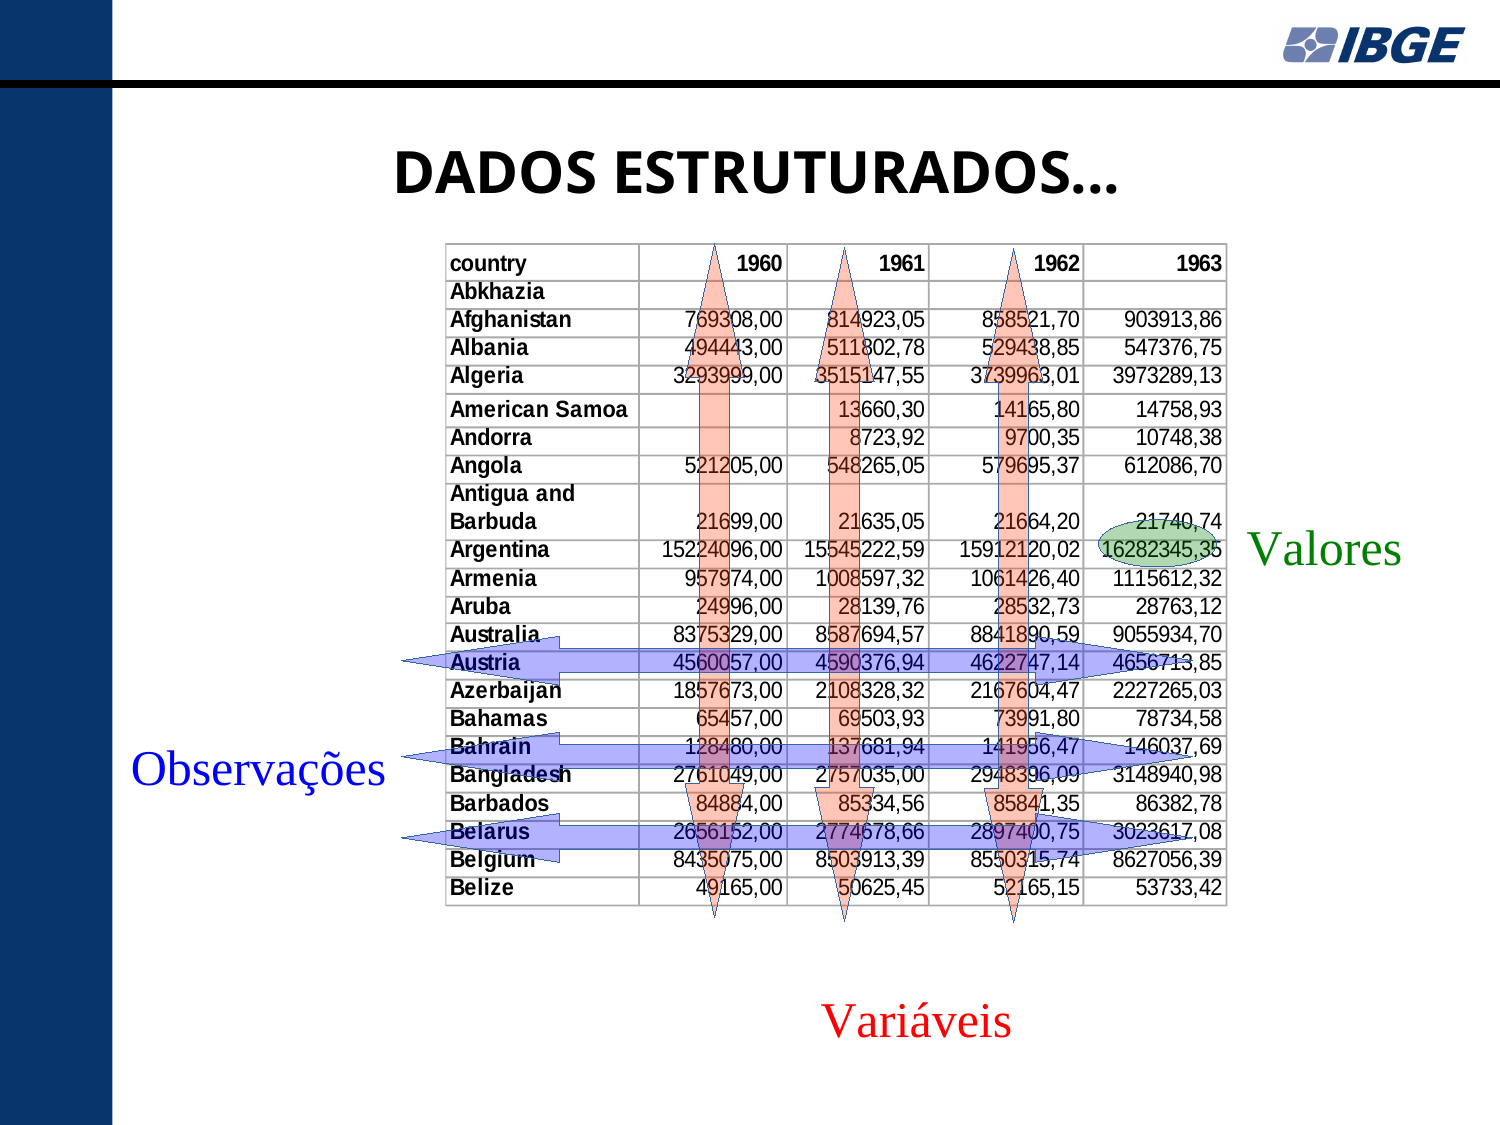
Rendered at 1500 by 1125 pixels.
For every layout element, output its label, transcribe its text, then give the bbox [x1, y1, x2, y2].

chart [445, 243, 1229, 1028]
text_box [1098, 519, 1217, 567]
text_box DADOS ESTRUTURADOS... [377, 127, 1241, 213]
chart [860, 769, 998, 825]
chart [445, 764, 699, 830]
text_box Observações [116, 728, 402, 804]
chart [730, 673, 829, 744]
chart [445, 243, 714, 653]
chart [860, 673, 998, 744]
picture [1273, 20, 1468, 64]
chart [730, 769, 829, 825]
text_box Variáveis [805, 980, 1028, 1056]
text_box [401, 243, 1193, 923]
chart [445, 668, 699, 749]
text_box Valores [1231, 507, 1418, 583]
